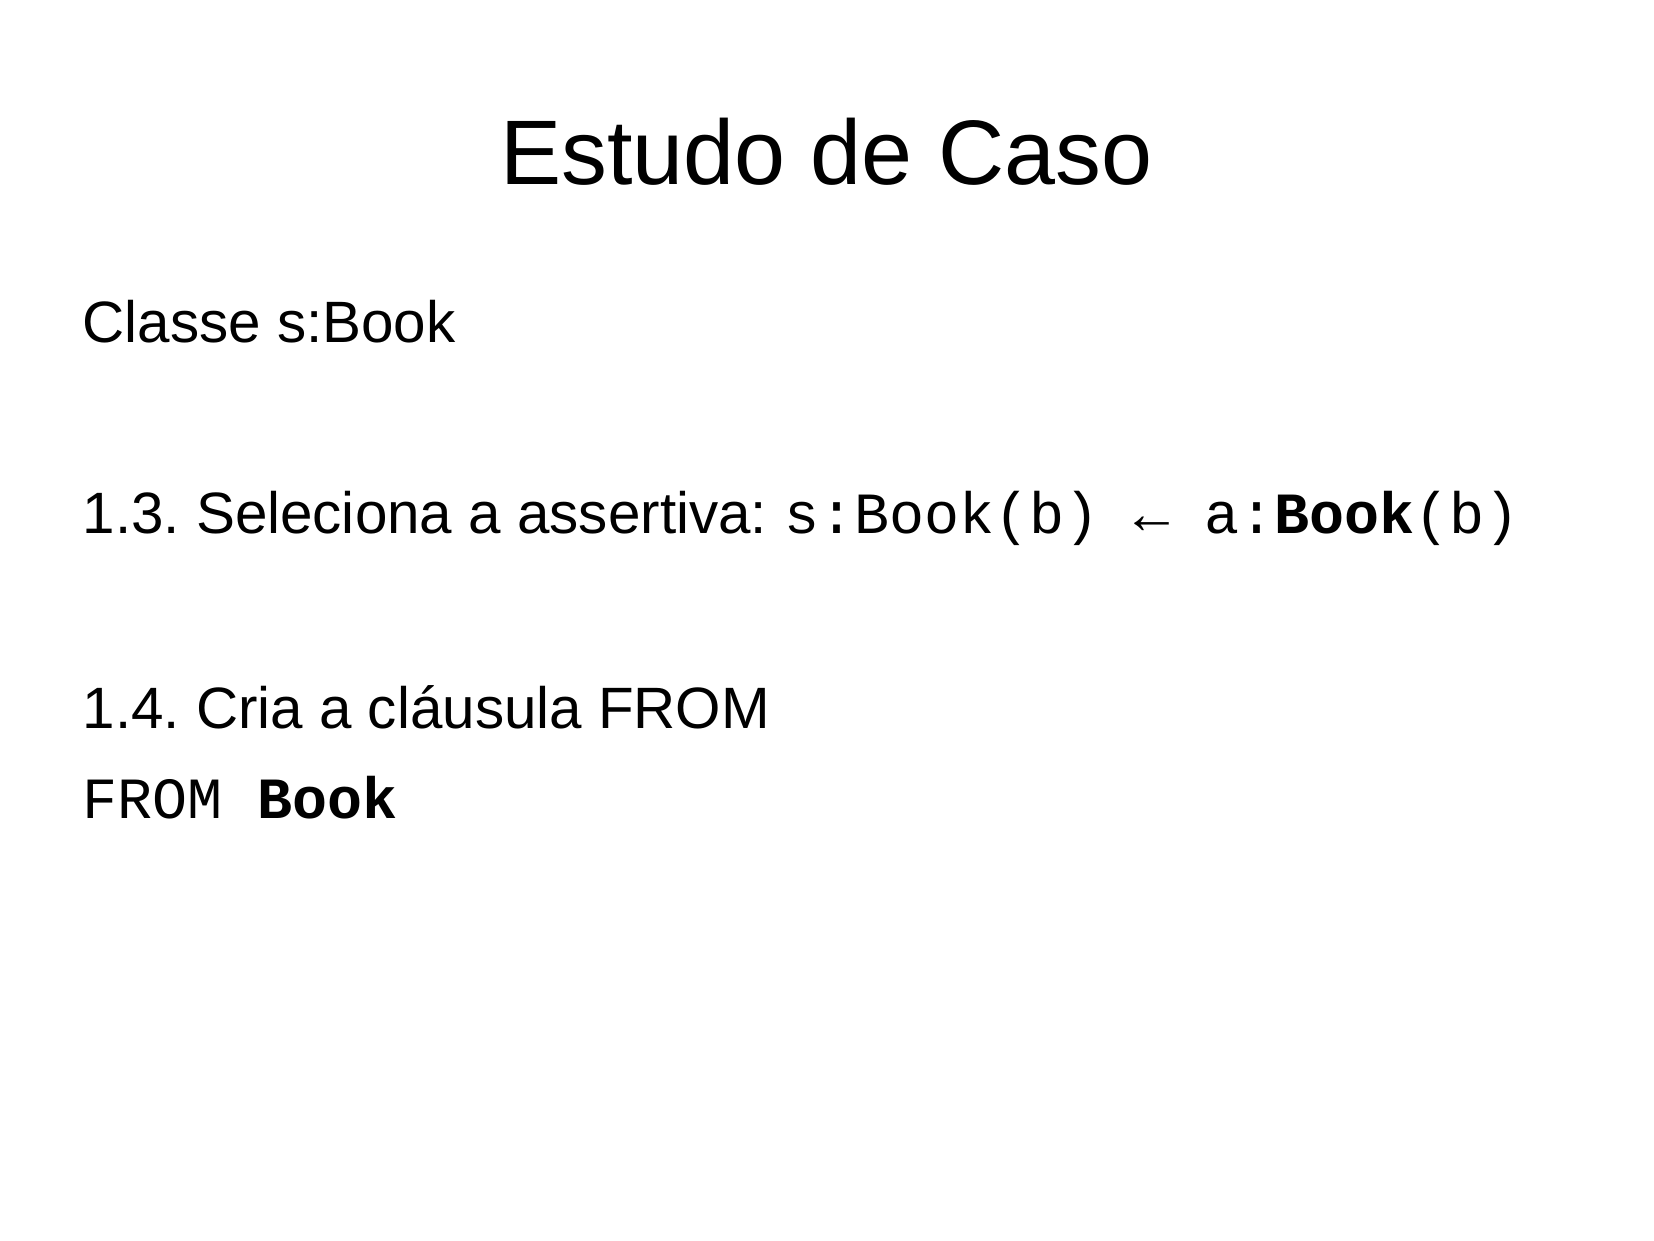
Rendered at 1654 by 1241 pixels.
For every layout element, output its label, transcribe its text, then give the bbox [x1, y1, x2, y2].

list Classe s:Book 1.3. Seleciona a assertiva: s:Book(b) ← a:Book(b) 1.4. Cria a cláusula FROM FROM Book [82, 290, 1625, 1109]
title Estudo de Caso [82, 49, 1571, 257]
